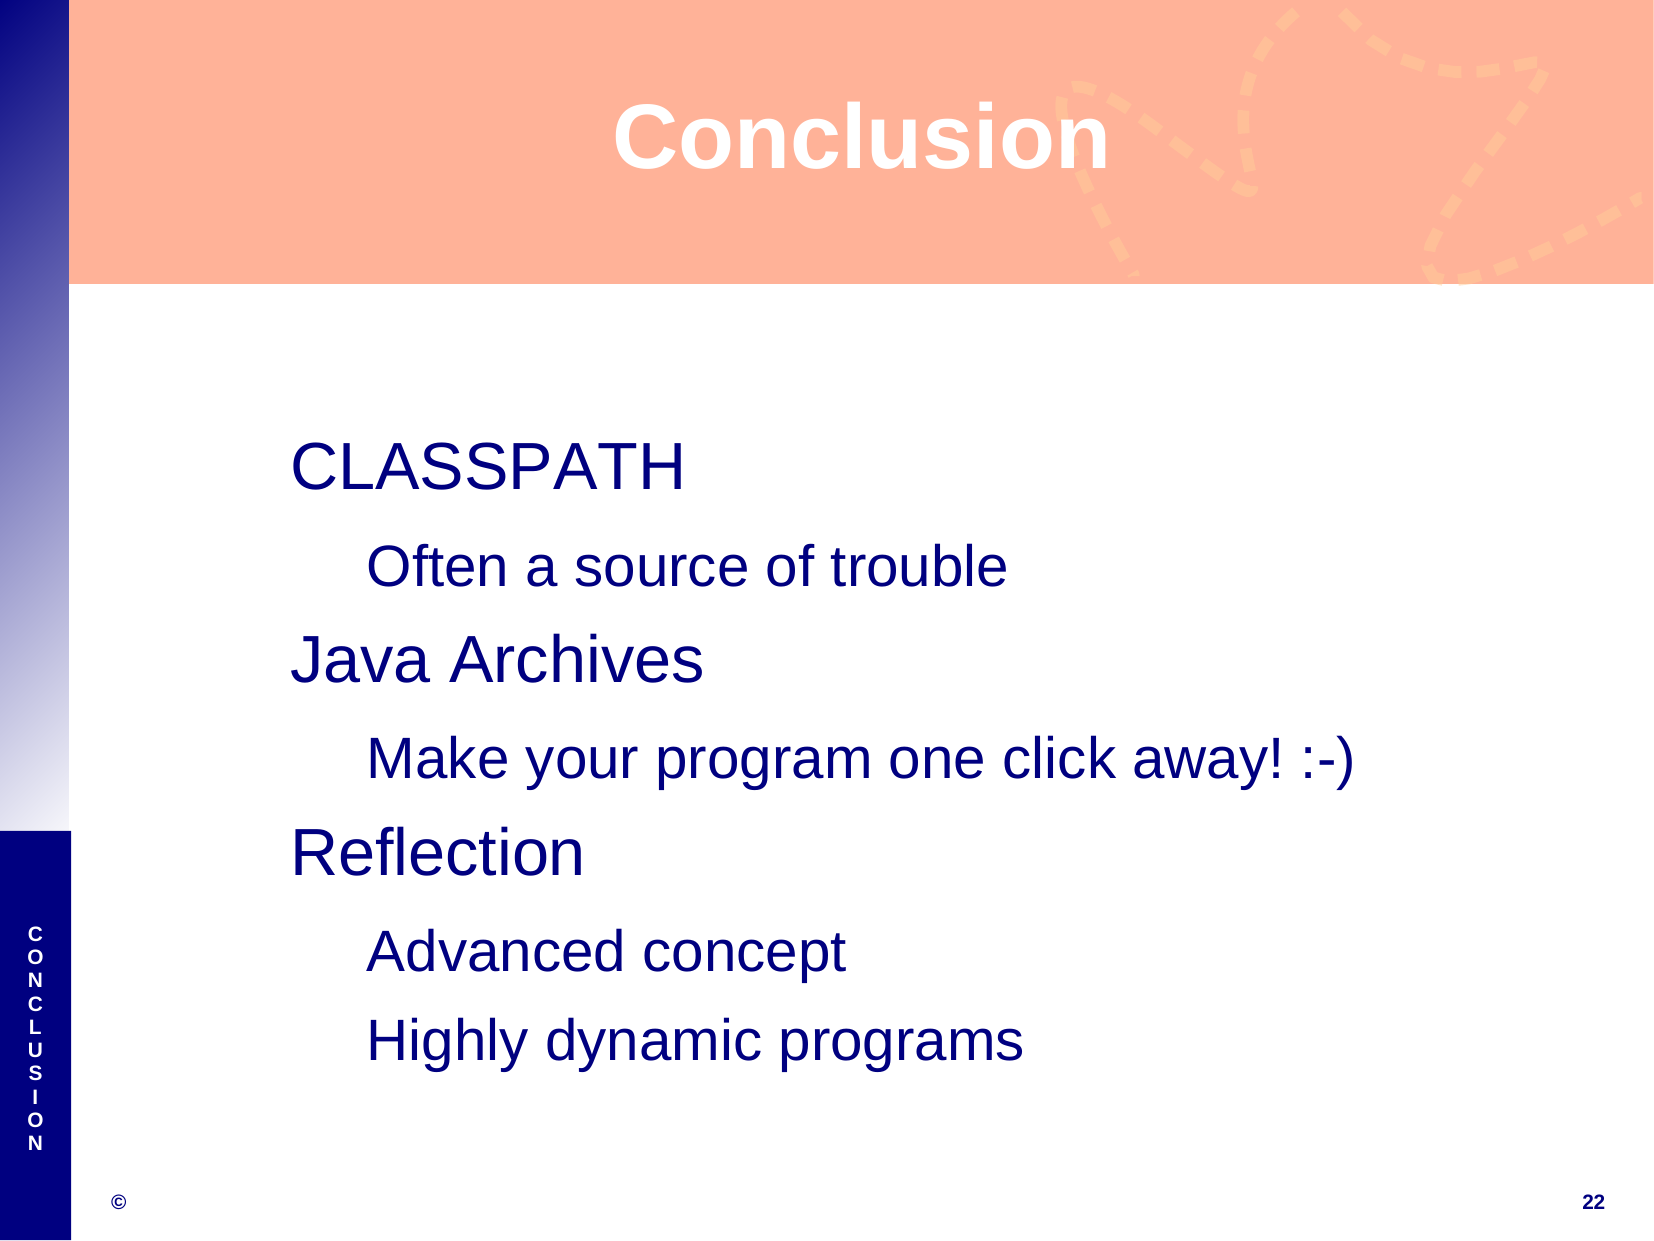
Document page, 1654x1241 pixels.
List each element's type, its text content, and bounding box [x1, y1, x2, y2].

title Conclusion [70, 33, 1654, 241]
text_box C O N C L U S I O N [0, 830, 71, 1241]
list CLASSPATH Often a source of trouble Java Archives Make your program one click away! :-) Reflection Advanced concept Highly dynamic programs [296, 429, 1429, 1073]
